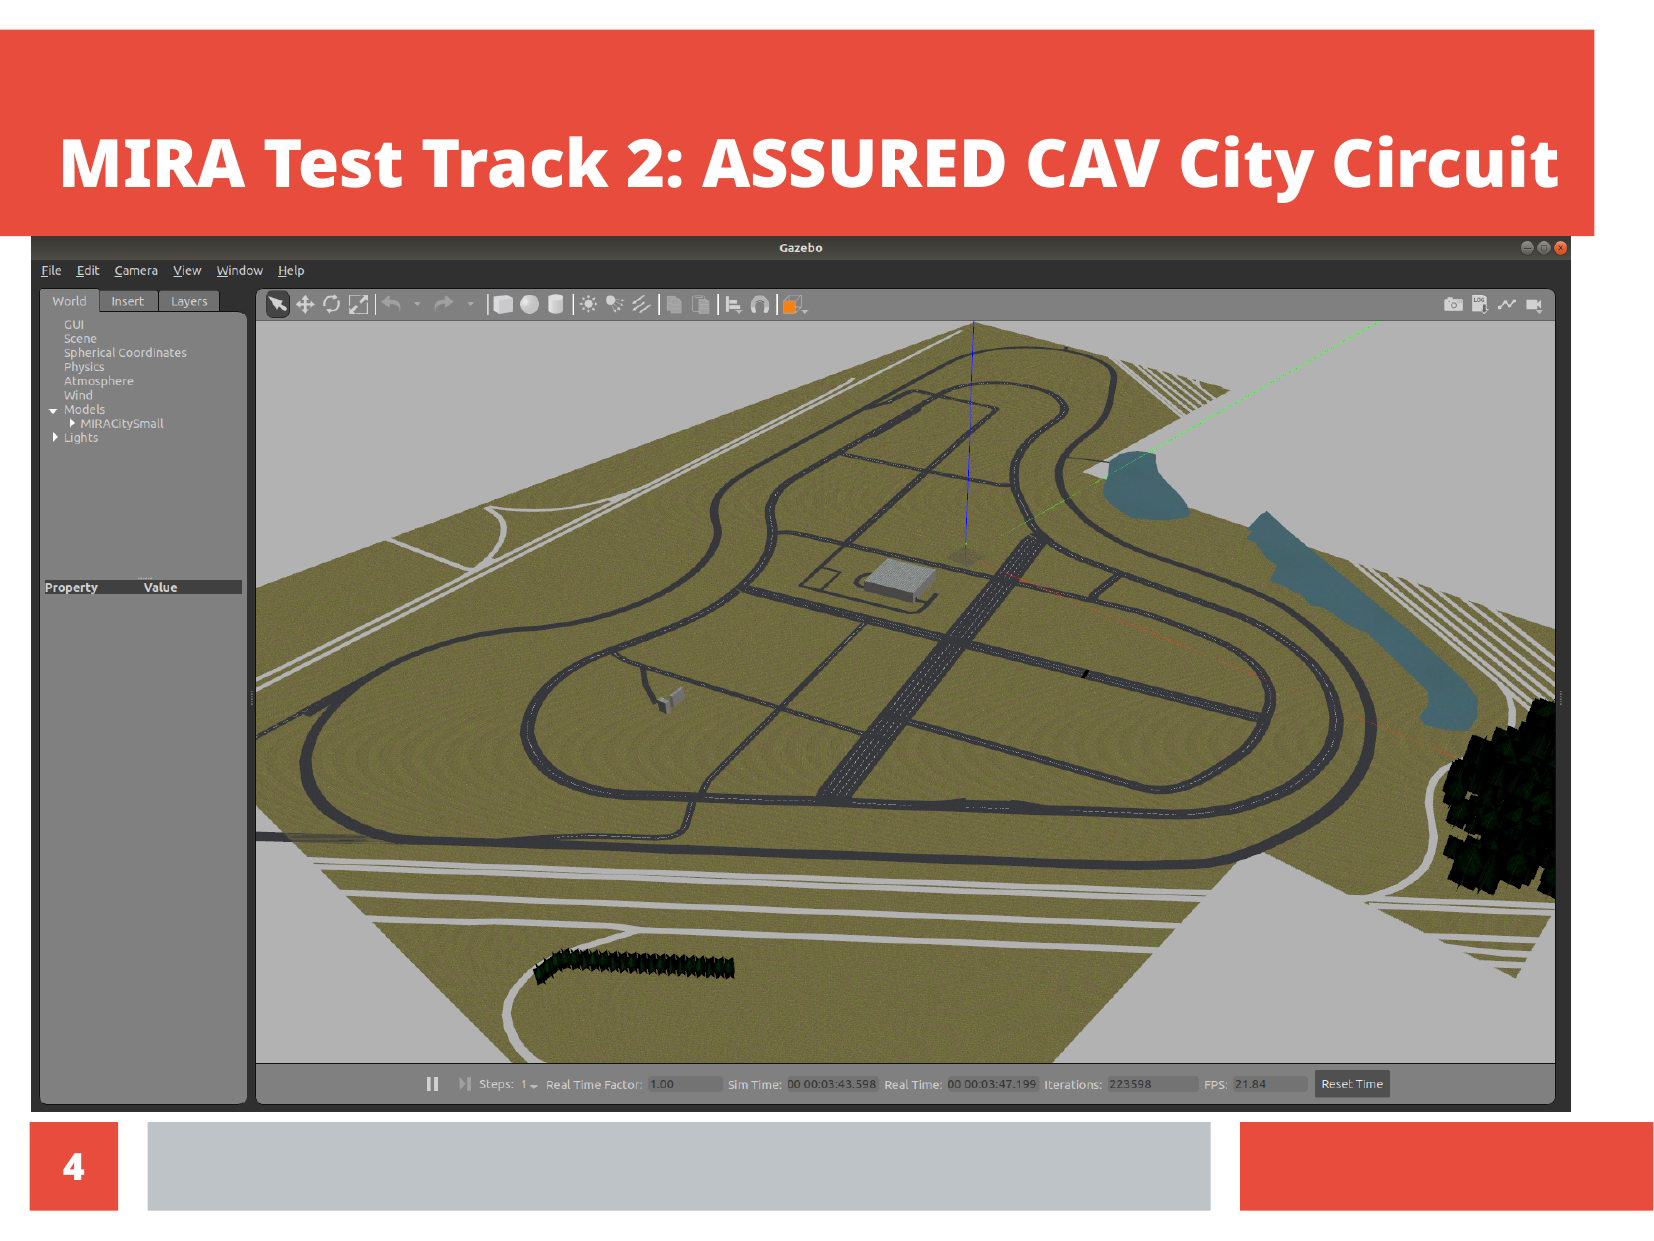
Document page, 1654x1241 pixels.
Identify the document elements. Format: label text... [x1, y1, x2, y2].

picture [31, 236, 1571, 1112]
title MIRA Test Track 2: ASSURED CAV City Circuit [59, 59, 1595, 207]
